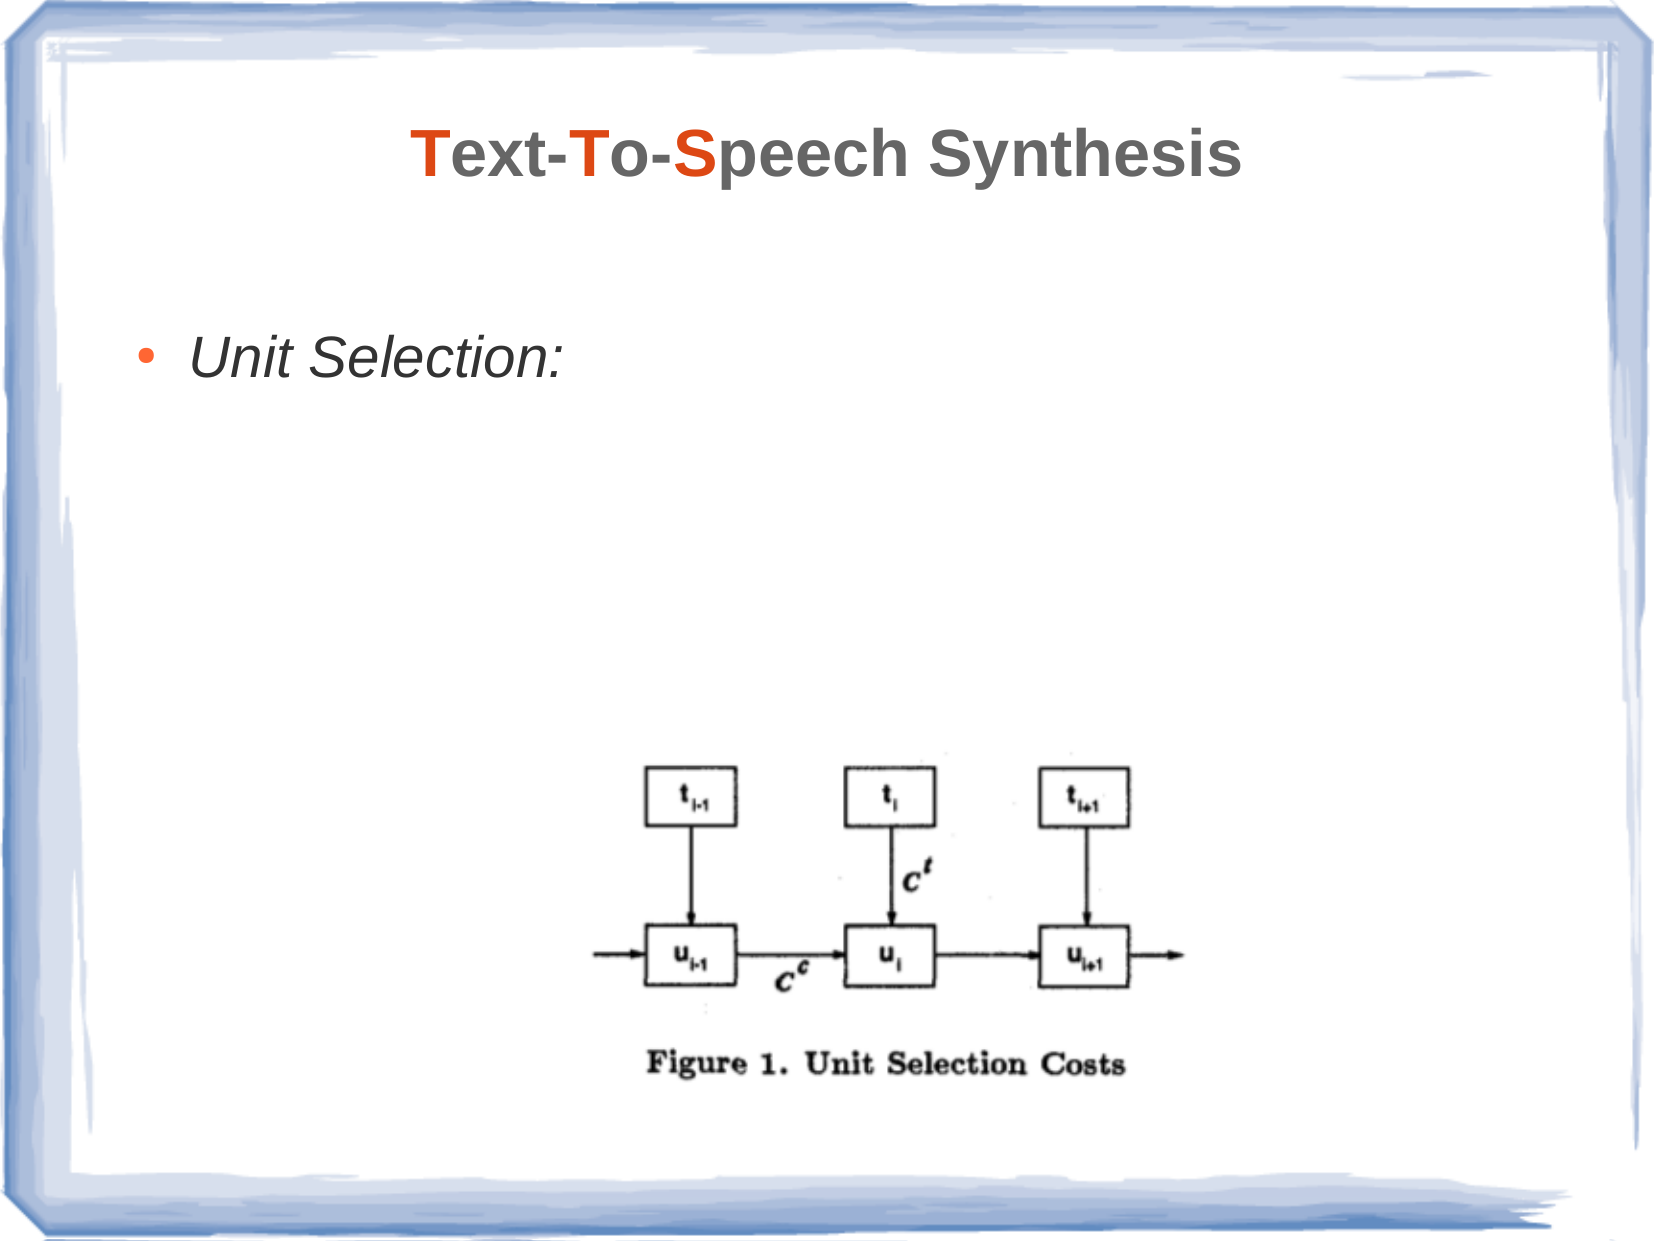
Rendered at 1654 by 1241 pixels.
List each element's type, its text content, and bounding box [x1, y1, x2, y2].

picture [0, 0, 1654, 1241]
list Unit Selection: [118, 324, 1571, 1045]
title Text-To-Speech Synthesis [82, 49, 1571, 257]
